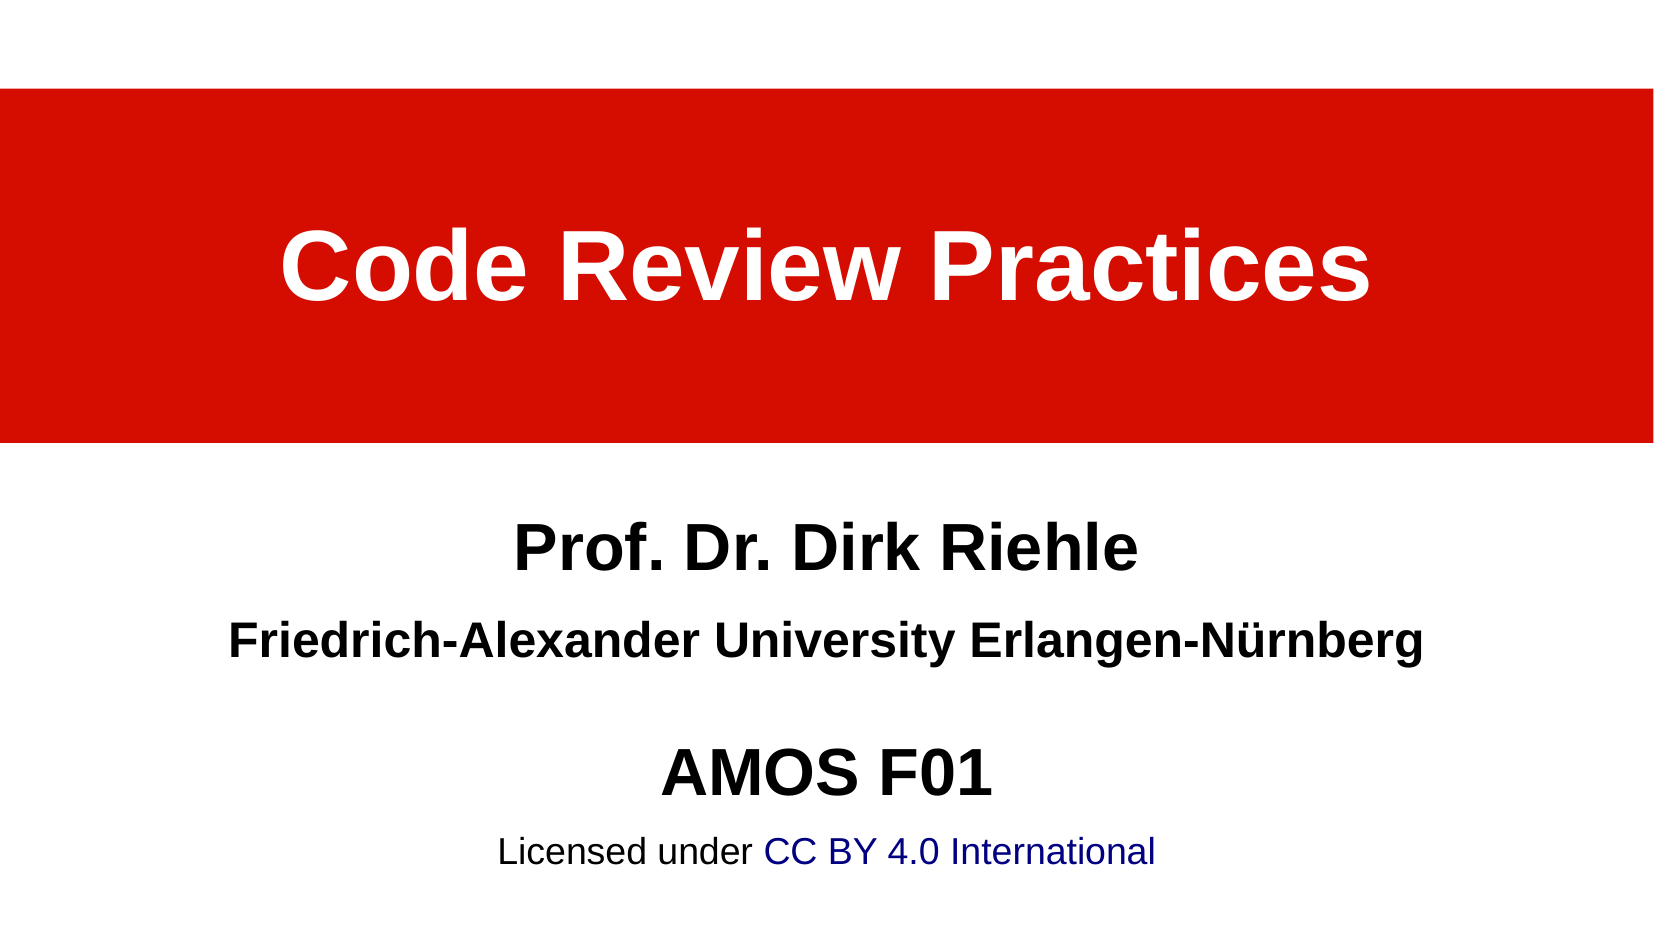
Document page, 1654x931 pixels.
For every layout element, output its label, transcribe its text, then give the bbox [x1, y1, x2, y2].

subtitle Prof. Dr. Dirk Riehle Friedrich-Alexander University Erlangen-Nürnberg AMOS F01 Licensed under CC BY 4.0 International [29, 472, 1625, 886]
title Code Review Practices [0, 88, 1654, 443]
